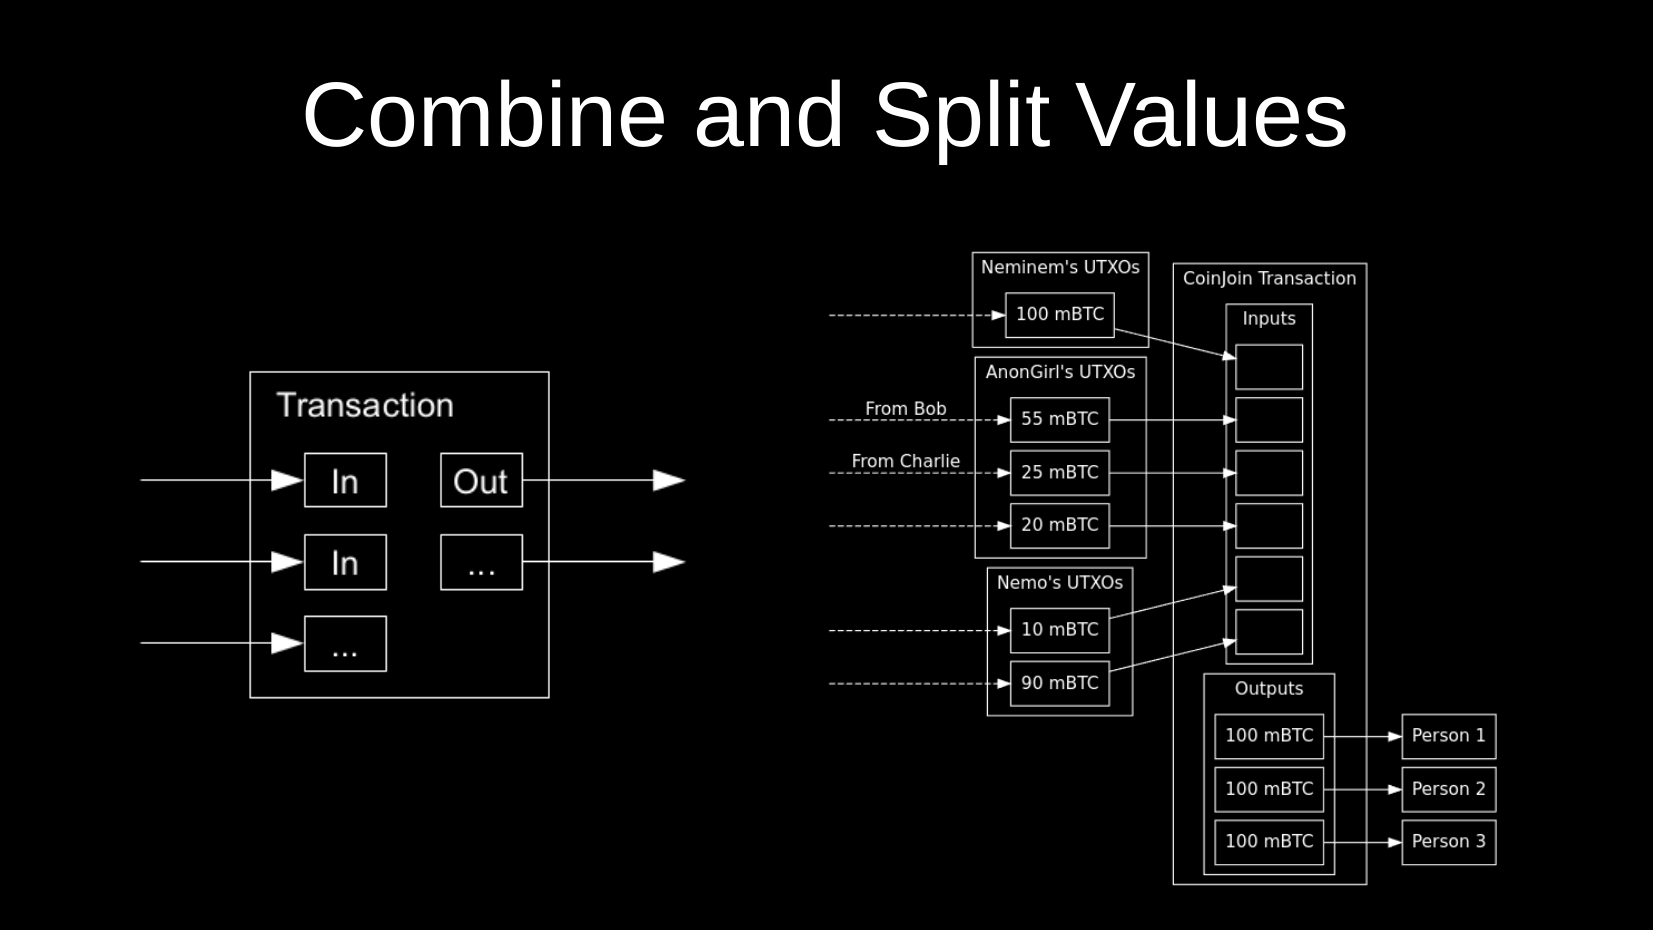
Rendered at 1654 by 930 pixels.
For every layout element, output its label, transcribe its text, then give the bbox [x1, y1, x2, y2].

picture [112, 337, 708, 738]
title Combine and Split Values [82, 37, 1571, 193]
picture [781, 221, 1508, 892]
